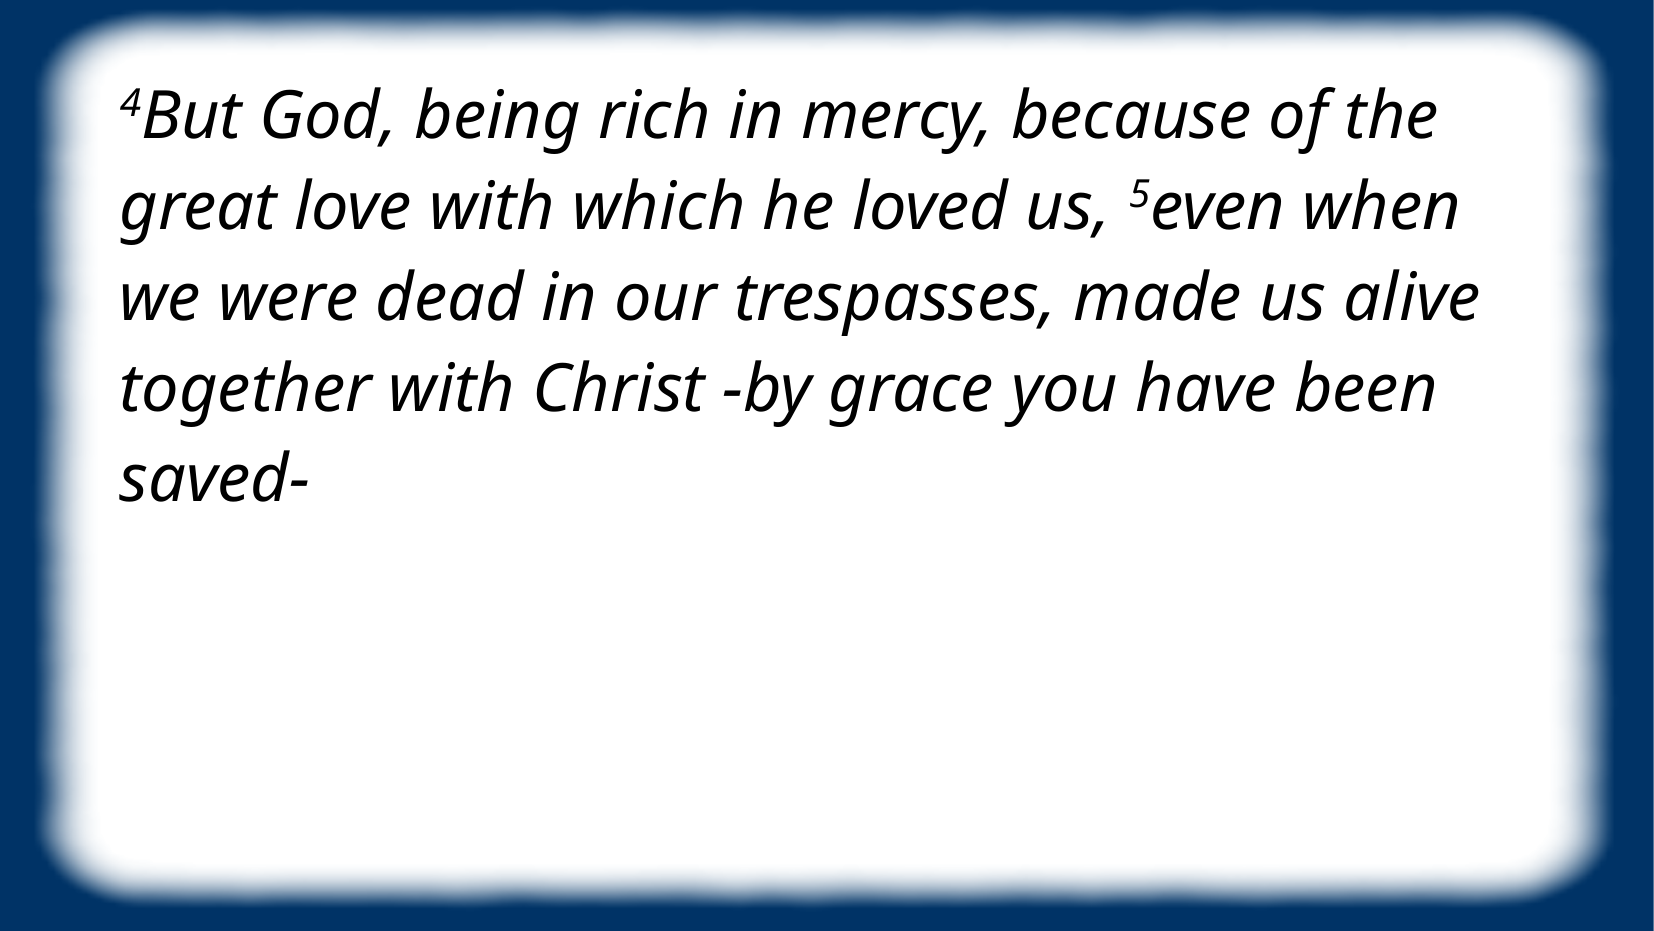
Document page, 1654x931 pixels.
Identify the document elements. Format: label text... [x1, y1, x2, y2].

text_box 4But God, being rich in mercy, because of the great love with which he loved us, 5even when we were dead in our trespasses, made us alive together with Christ -by grace you have been saved- [105, 60, 1546, 519]
picture [0, 0, 1654, 931]
